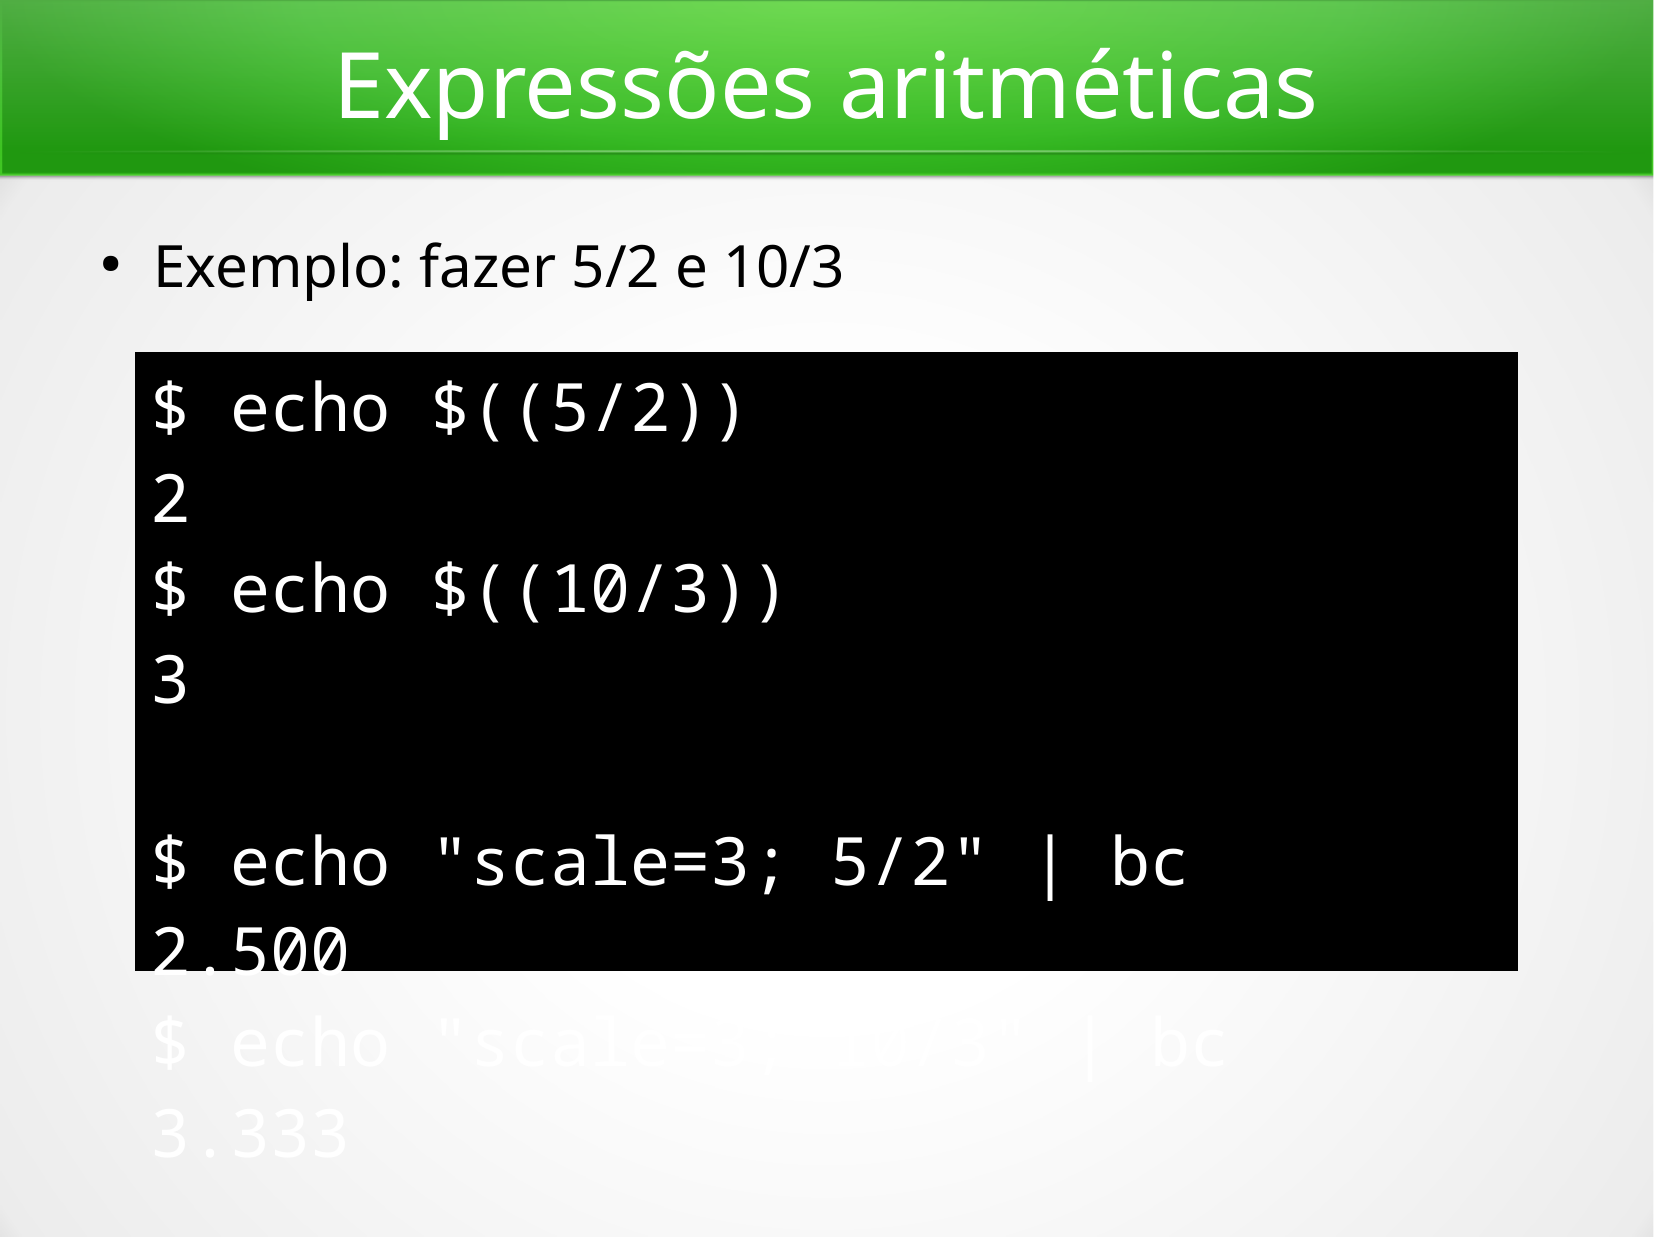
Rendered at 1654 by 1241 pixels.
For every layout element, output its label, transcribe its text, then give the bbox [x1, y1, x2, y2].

text_box $ echo $((5/2)) 2 $ echo $((10/3)) 3 $ echo "scale=3; 5/2" | bc 2.500 $ echo "scale=3; 10/3" | bc 3.333 [135, 461, 1518, 971]
title Expressões aritméticas [82, 11, 1571, 154]
list Exemplo: fazer 5/2 e 10/3 [82, 225, 1571, 461]
picture [0, 0, 1654, 1237]
